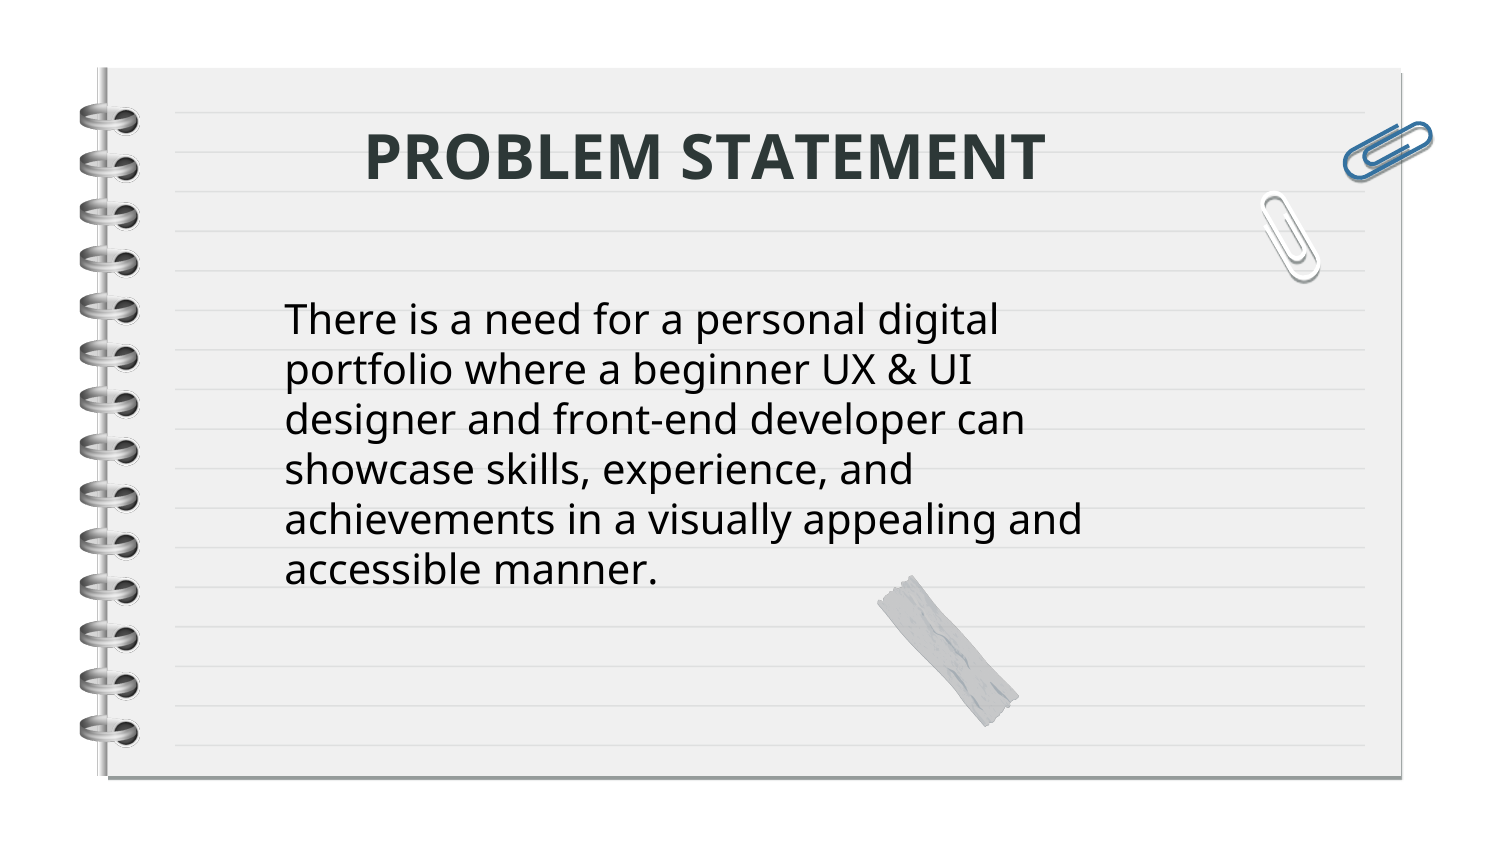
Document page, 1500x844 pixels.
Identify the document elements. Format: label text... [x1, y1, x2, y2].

text_box [1342, 121, 1433, 180]
text_box [1260, 190, 1321, 280]
title PROBLEM STATEMENT [109, 102, 1318, 208]
text_box There is a need for a personal digital portfolio where a beginner UX & UI designer and front-end developer can showcase skills, experience, and achievements in a visually appealing and accessible manner. [269, 285, 1158, 554]
picture [877, 575, 1019, 727]
